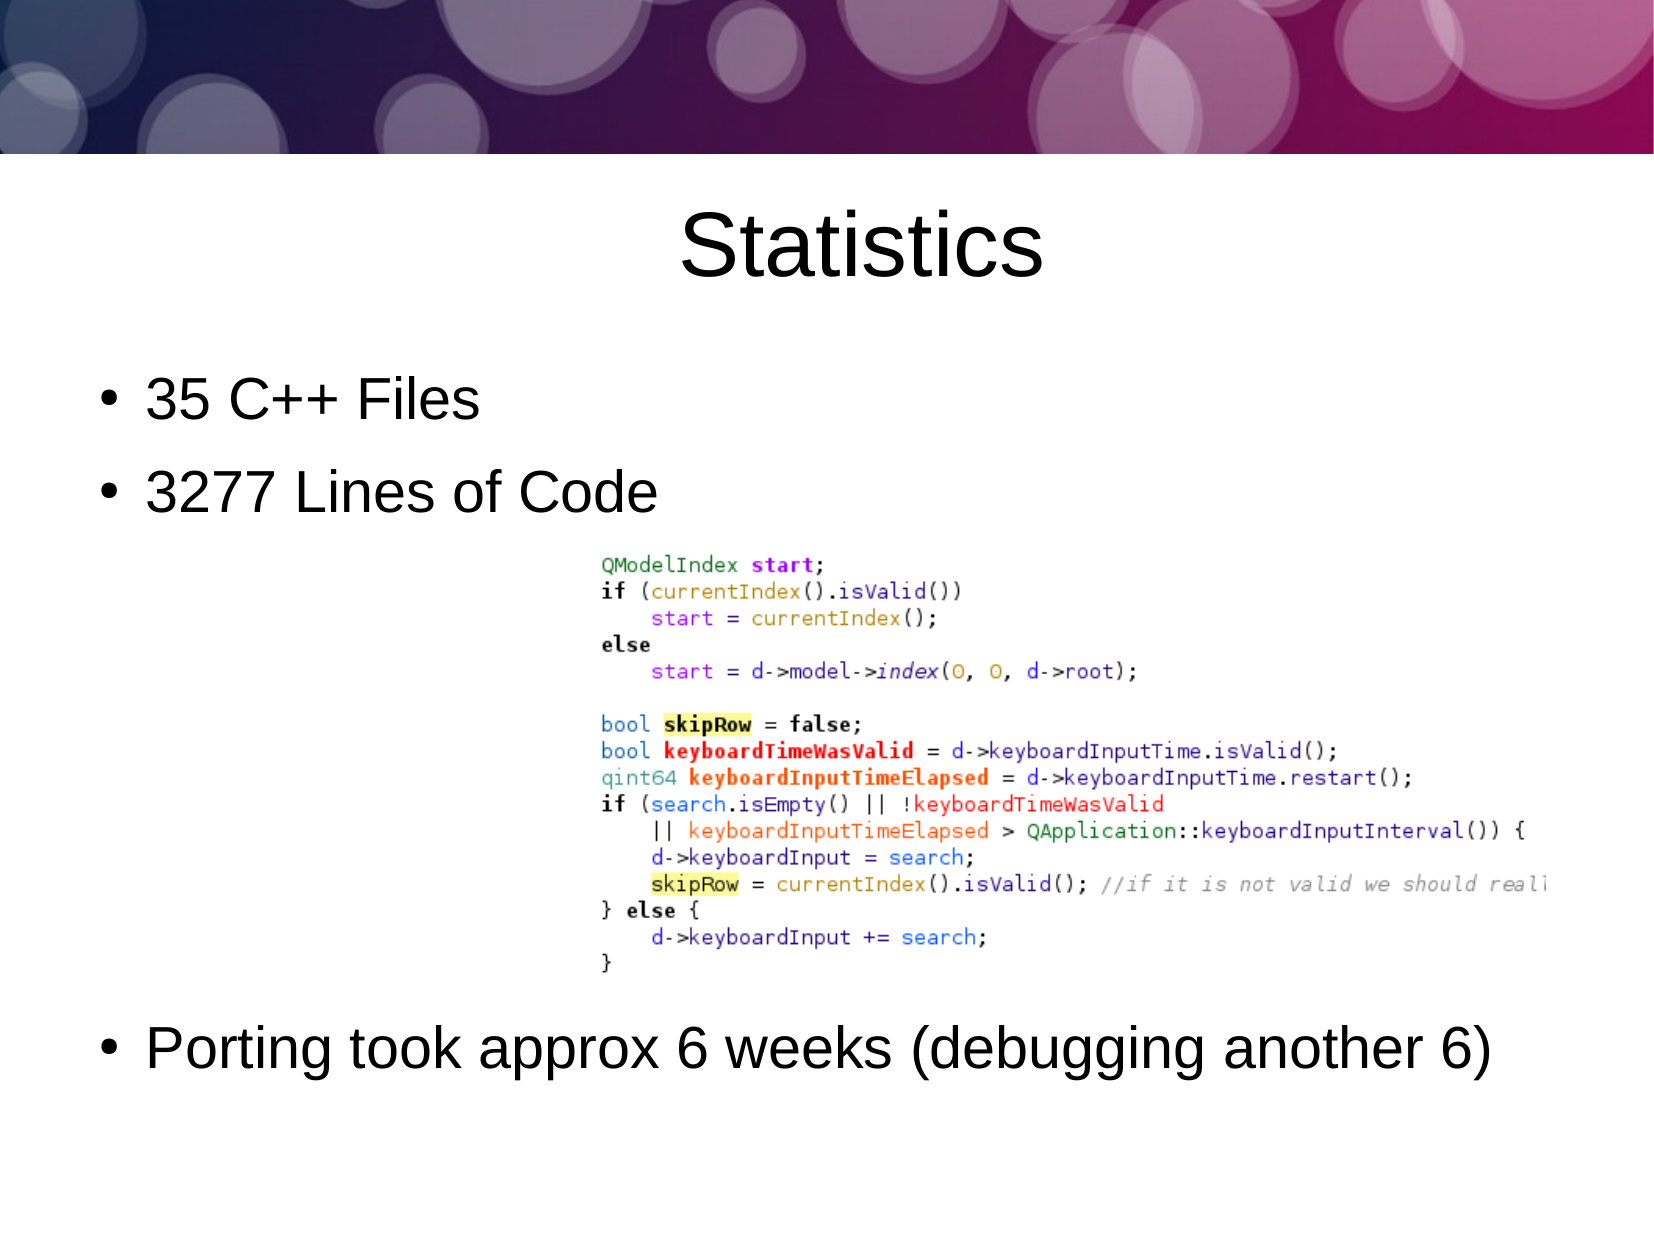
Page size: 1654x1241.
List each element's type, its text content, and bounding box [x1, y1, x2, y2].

title Statistics [82, 159, 1571, 331]
picture [0, 0, 1654, 154]
list 35 C++ Files 3277 Lines of Code Porting took approx 6 weeks (debugging another 6) [82, 366, 1571, 1087]
picture [556, 552, 1546, 991]
